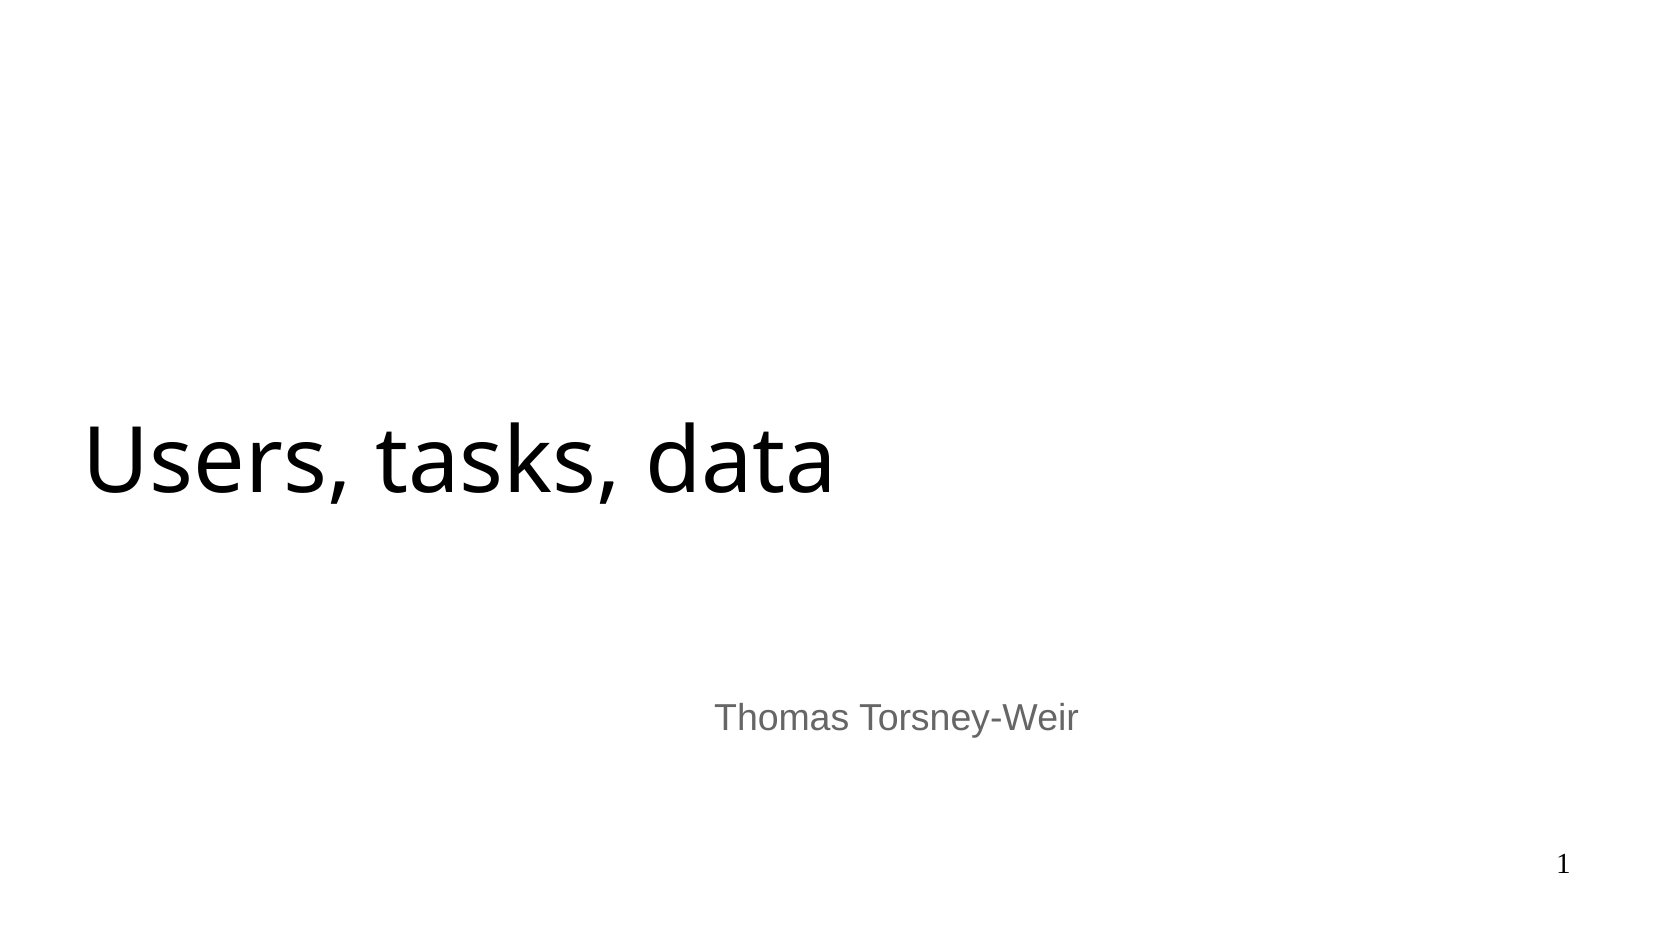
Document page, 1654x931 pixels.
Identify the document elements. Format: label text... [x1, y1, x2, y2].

title Users, tasks, data [82, 379, 1571, 535]
text_box Thomas Torsney-Weir [699, 689, 1570, 747]
